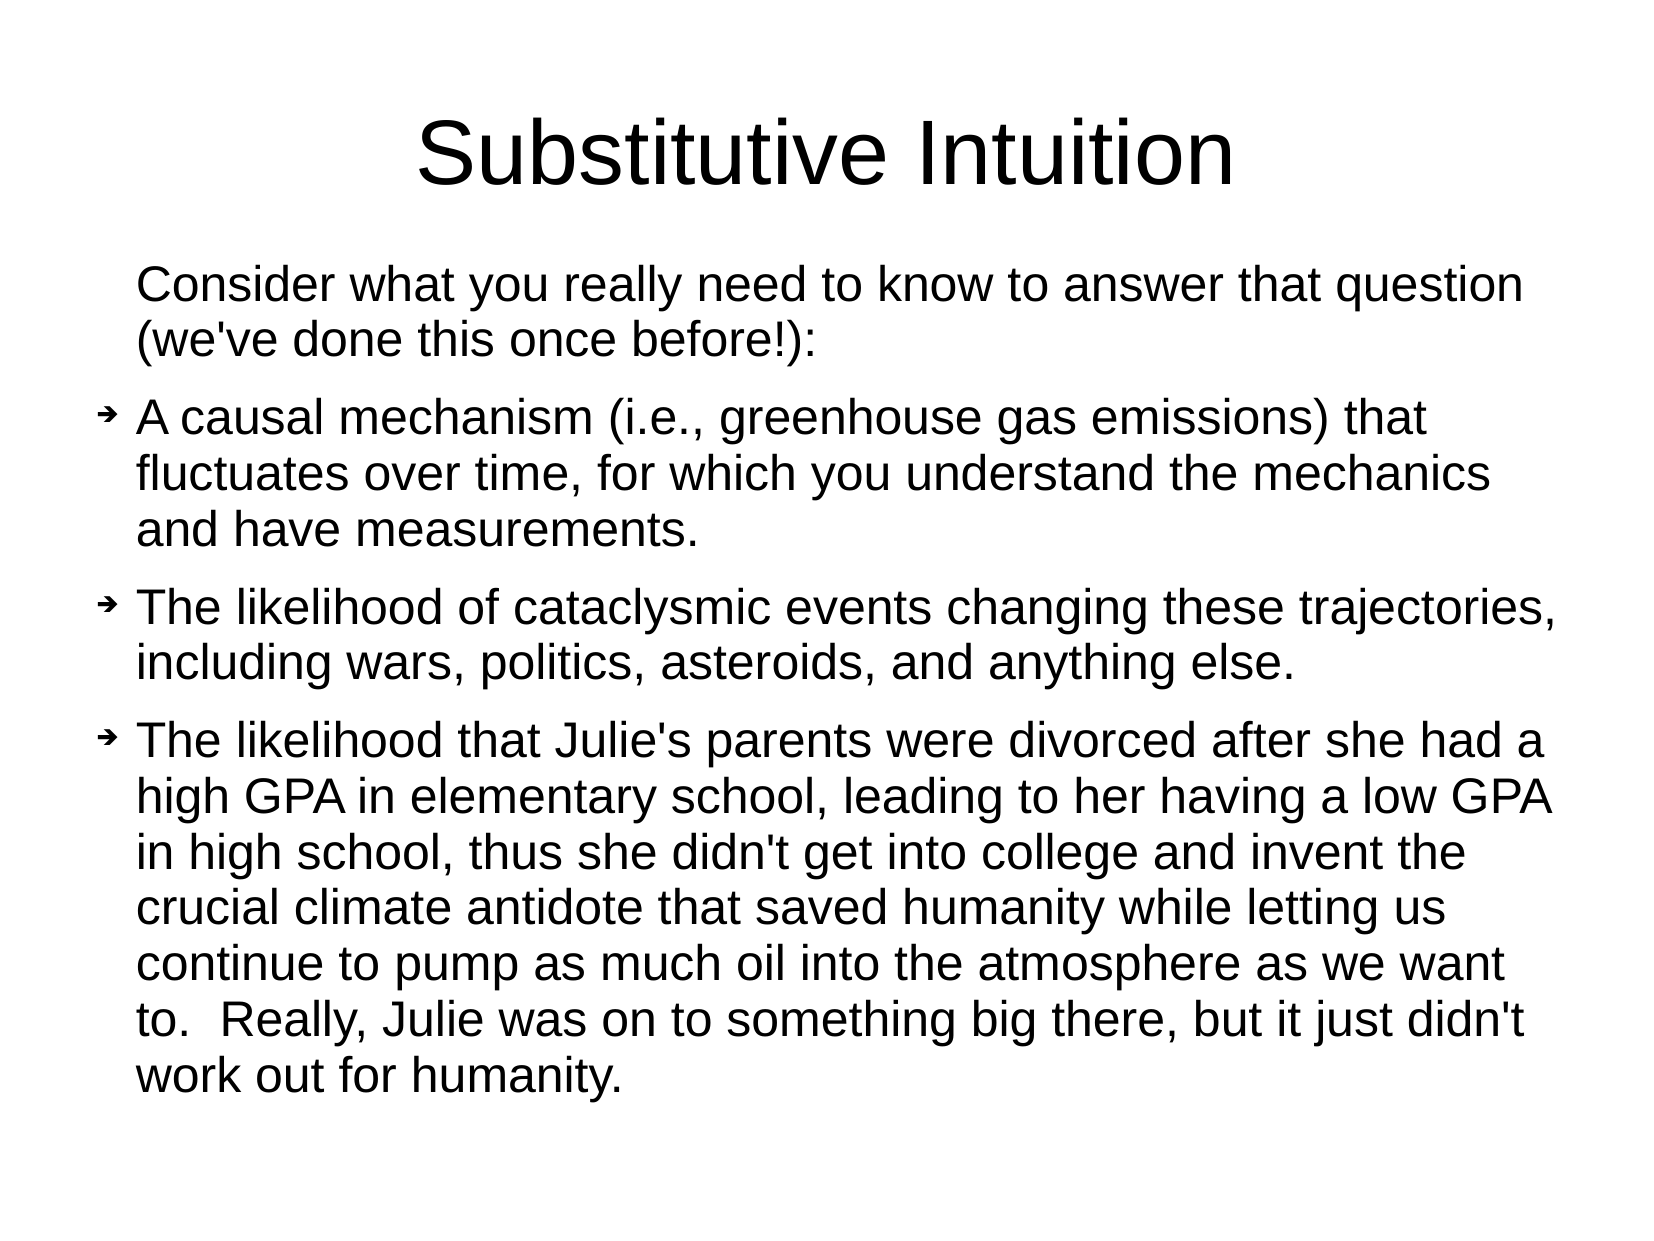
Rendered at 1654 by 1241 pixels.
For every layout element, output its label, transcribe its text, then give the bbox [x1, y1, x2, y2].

title Substitutive Intuition [82, 49, 1571, 255]
list Consider what you really need to know to answer that question (we've done this once before!): A causal mechanism (i.e., greenhouse gas emissions) that fluctuates over time, for which you understand the mechanics and have measurements. The likelihood of cataclysmic events changing these trajectories, including wars, politics, asteroids, and anything else. The likelihood that Julie's parents were divorced after she had a high GPA in elementary school, leading to her having a low GPA in high school, thus she didn't get into college and invent the crucial climate antidote that saved humanity while letting us continue to pump as much oil into the atmosphere as we want to. Really, Julie was on to something big there, but it just didn't work out for humanity. [82, 255, 1571, 1156]
